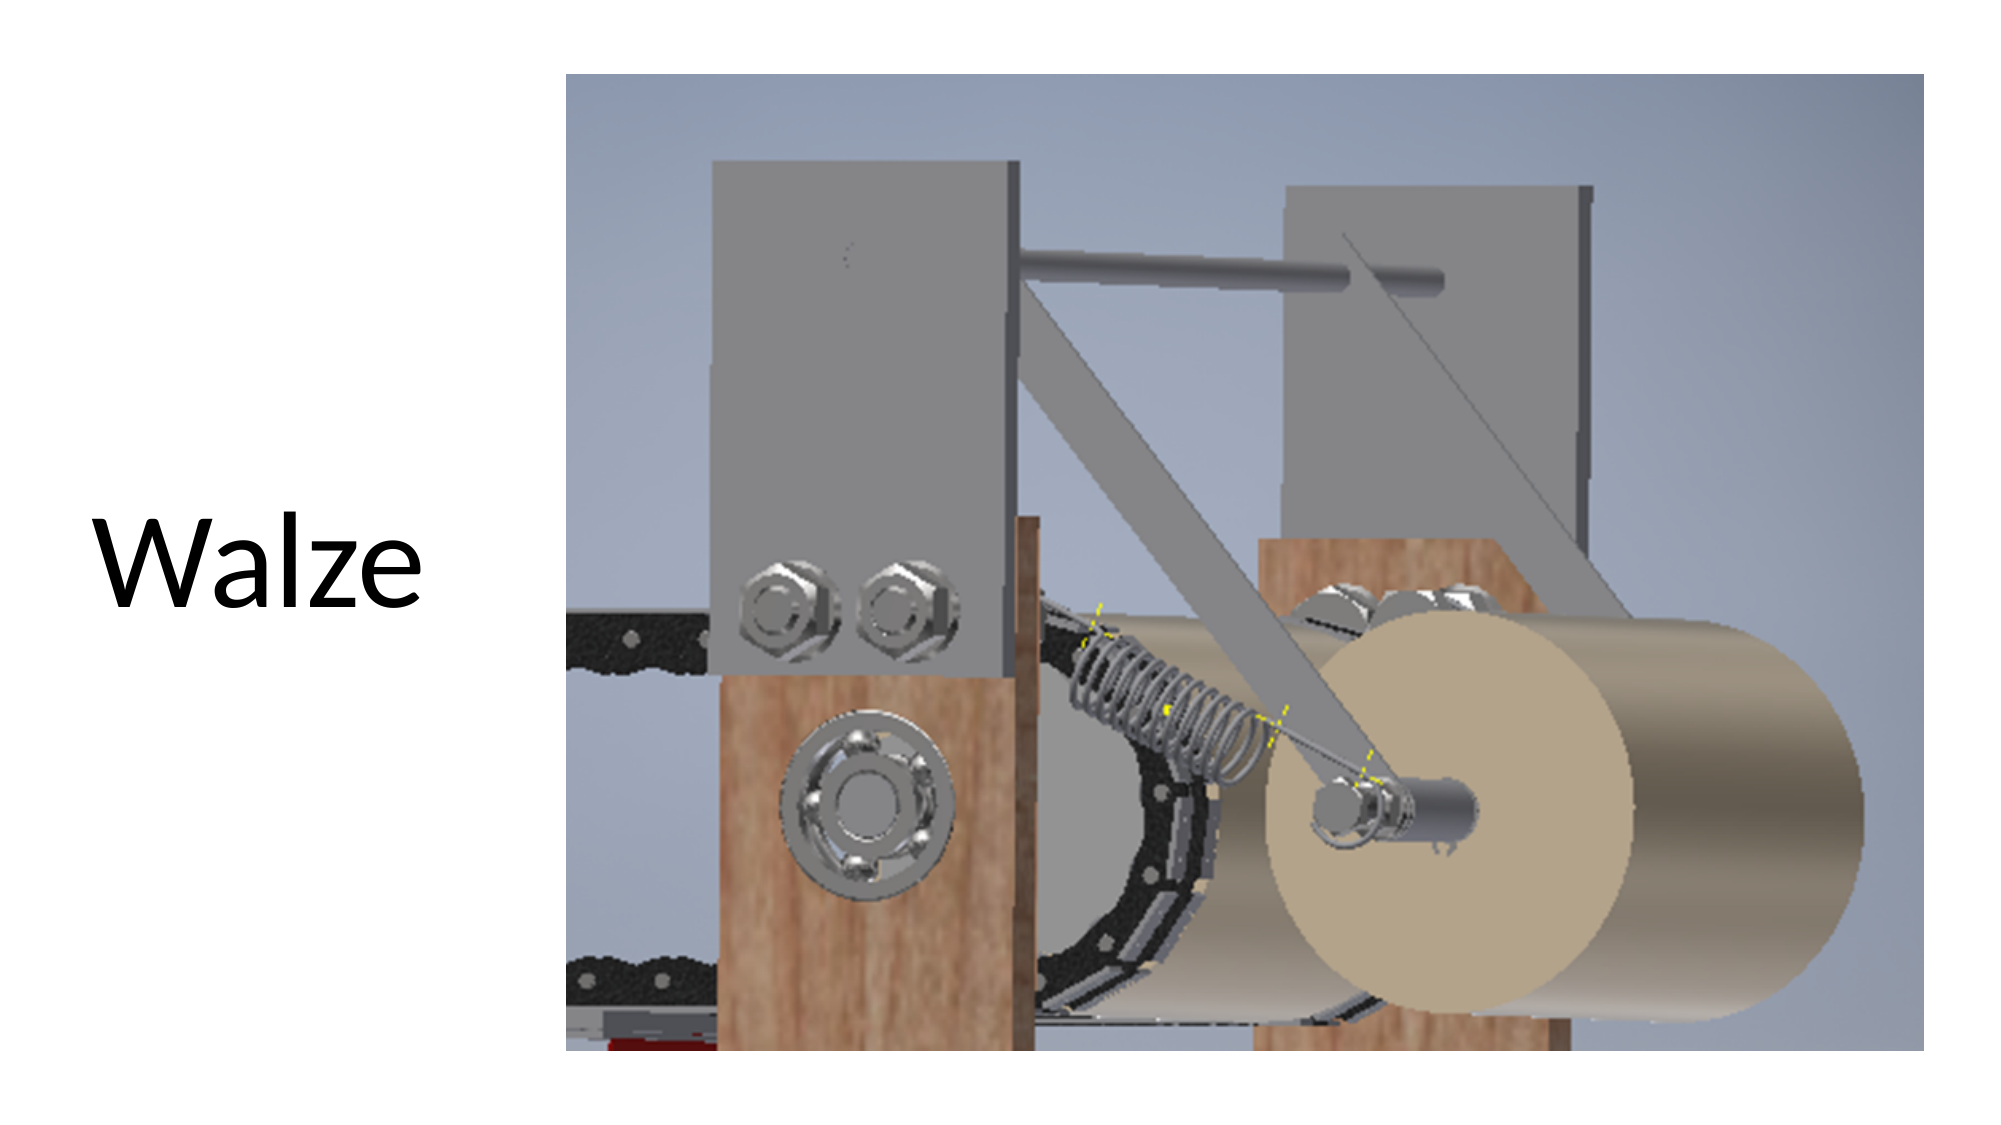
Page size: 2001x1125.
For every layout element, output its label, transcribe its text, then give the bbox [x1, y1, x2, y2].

title Walze [76, 453, 566, 672]
picture [566, 74, 1924, 1051]
